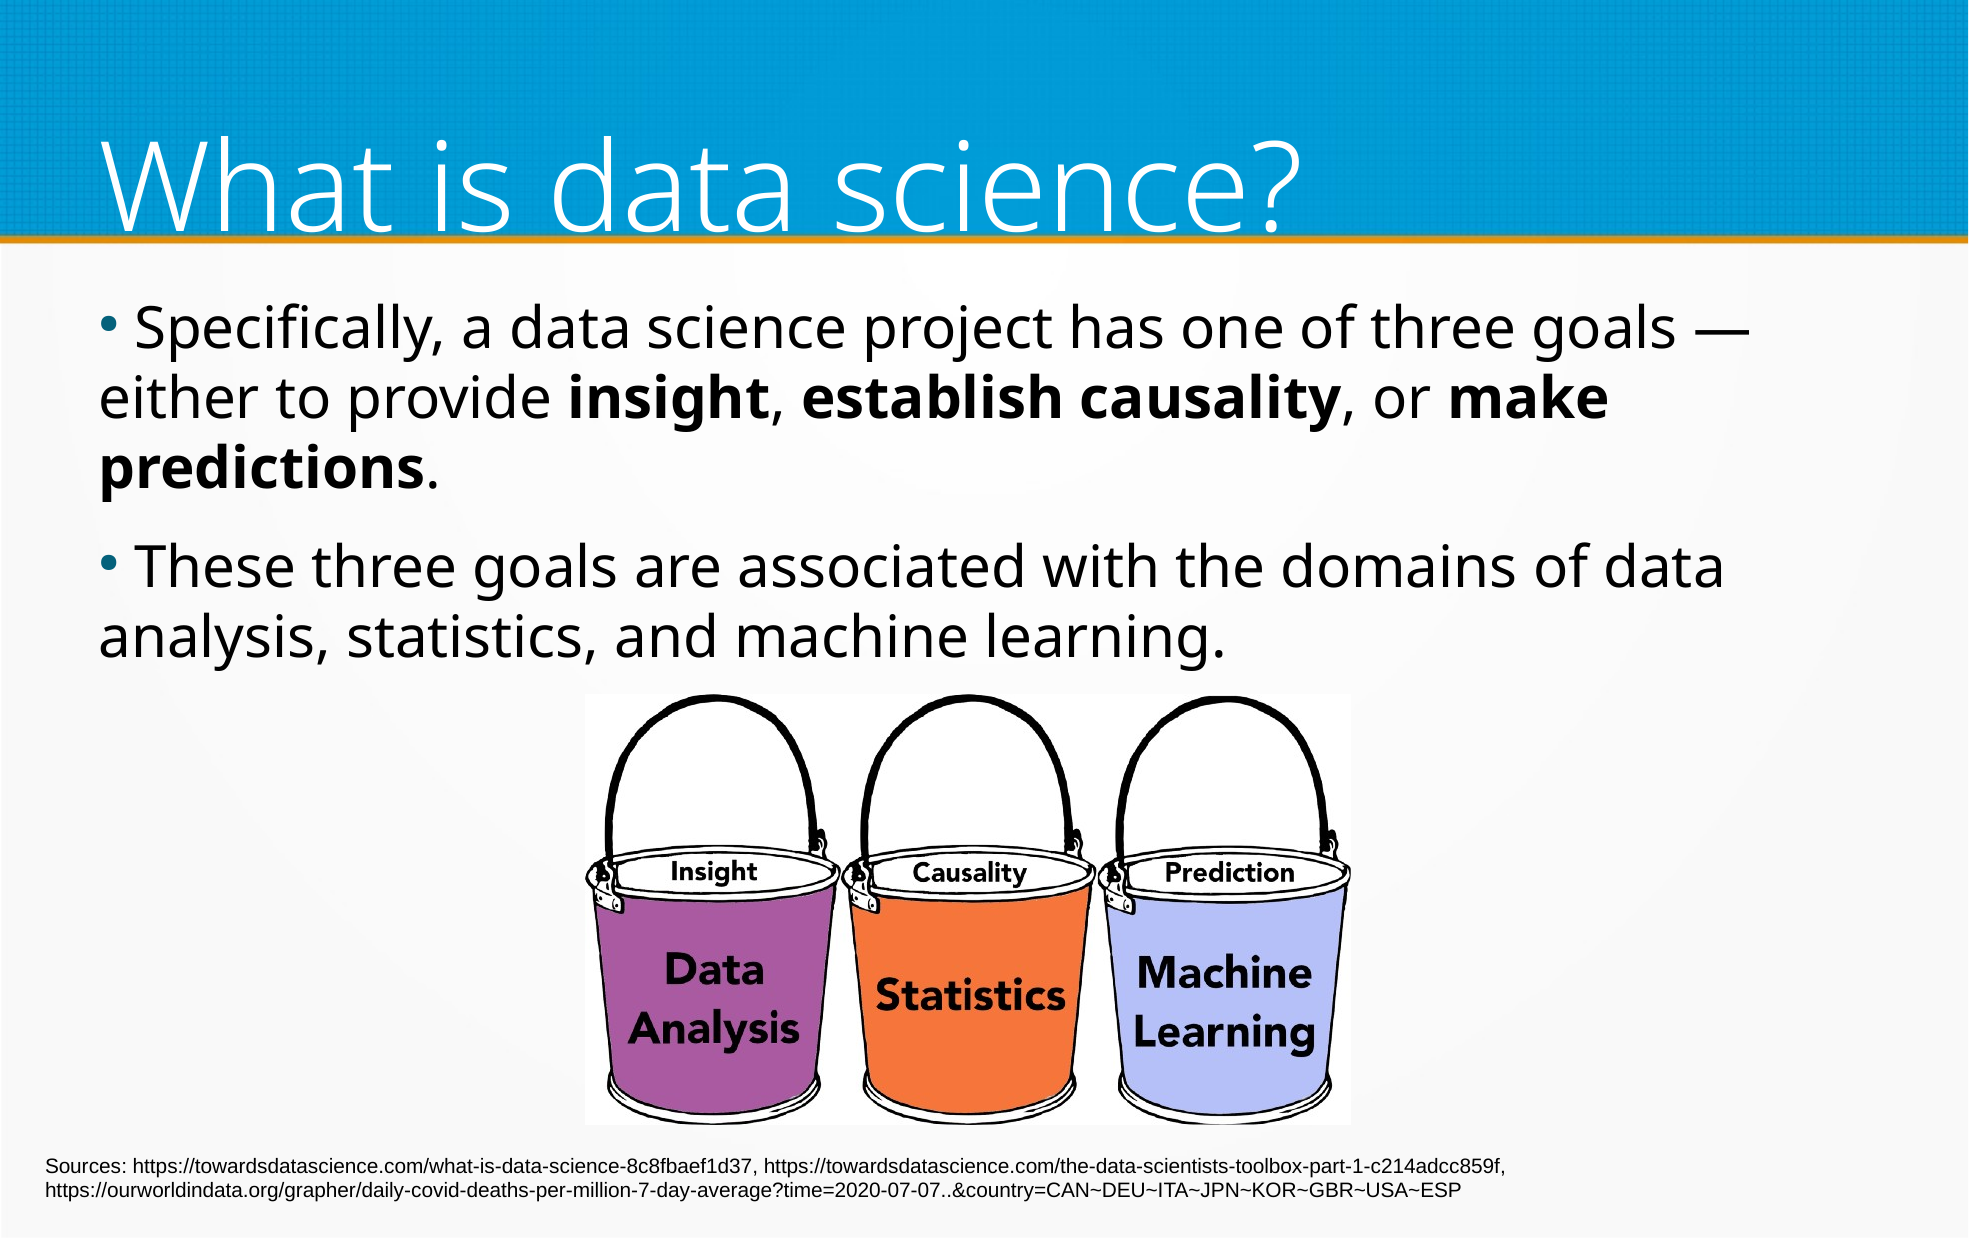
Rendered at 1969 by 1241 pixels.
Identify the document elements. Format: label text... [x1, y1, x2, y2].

text_box Sources: https://towardsdatascience.com/what-is-data-science-8c8fbaef1d37, https://towardsdatascience.com/the-data-scientists-toolbox-part-1-c214adcc859f,https://ourworldindata.org/grapher/daily-covid-deaths-per-million-7-day-average?time=2020-07-07..&country=CAN~DEU~ITA~JPN~KOR~GBR~USA~ESP [45, 1155, 1968, 1241]
picture [0, 233, 1969, 1241]
list Specifically, a data science project has one of three goals — either to provide insight, establish causality, or make predictions. These three goals are associated with the domains of data analysis, statistics, and machine learning. [98, 290, 1870, 1010]
title What is data science? [98, 49, 1870, 257]
